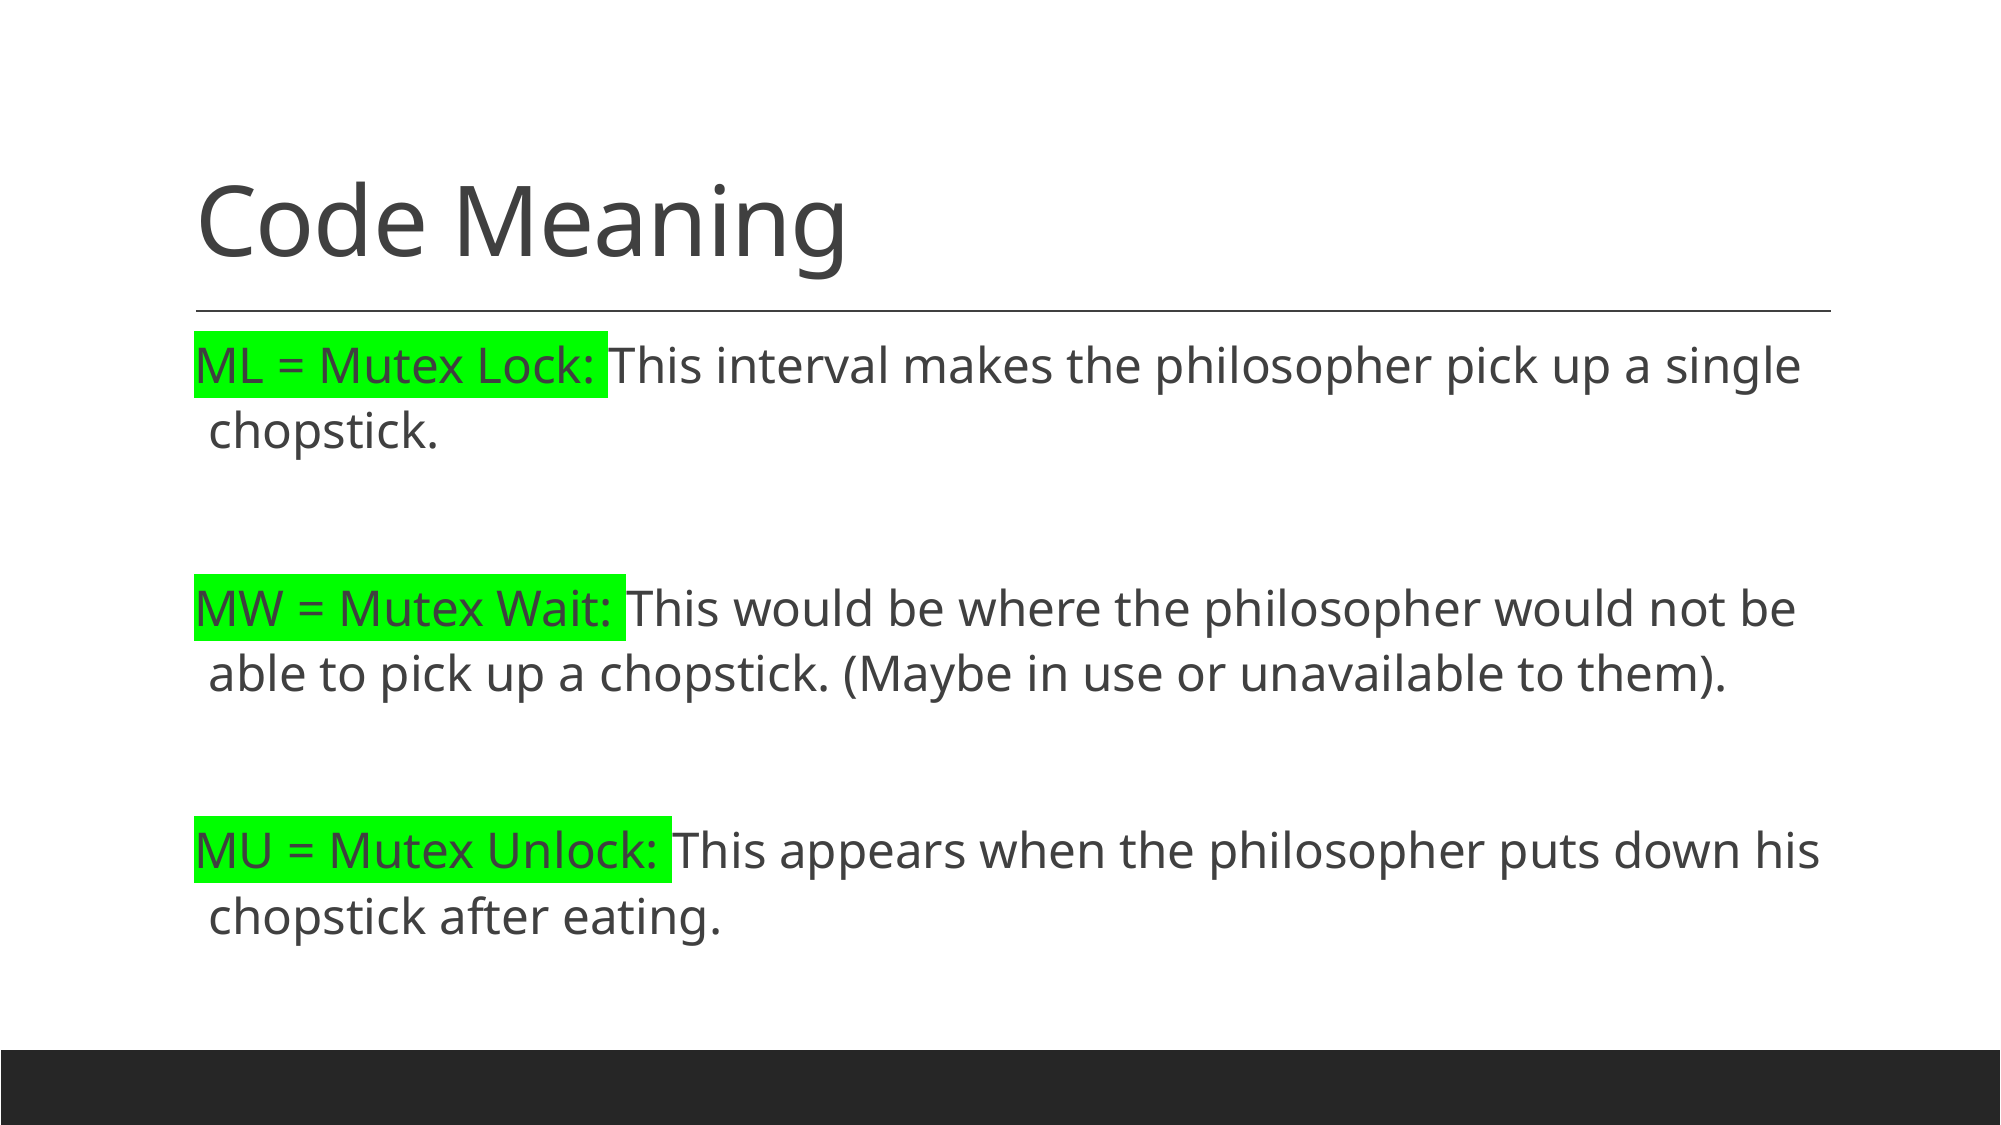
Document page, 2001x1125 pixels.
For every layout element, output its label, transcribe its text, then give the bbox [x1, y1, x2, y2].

list ML = Mutex Lock: This interval makes the philosopher pick up a single chopstick. MW = Mutex Wait: This would be where the philosopher would not be able to pick up a chopstick. (Maybe in use or unavailable to them). MU = Mutex Unlock: This appears when the philosopher puts down his chopstick after eating. [180, 320, 1831, 963]
title Code Meaning [180, 47, 1831, 286]
